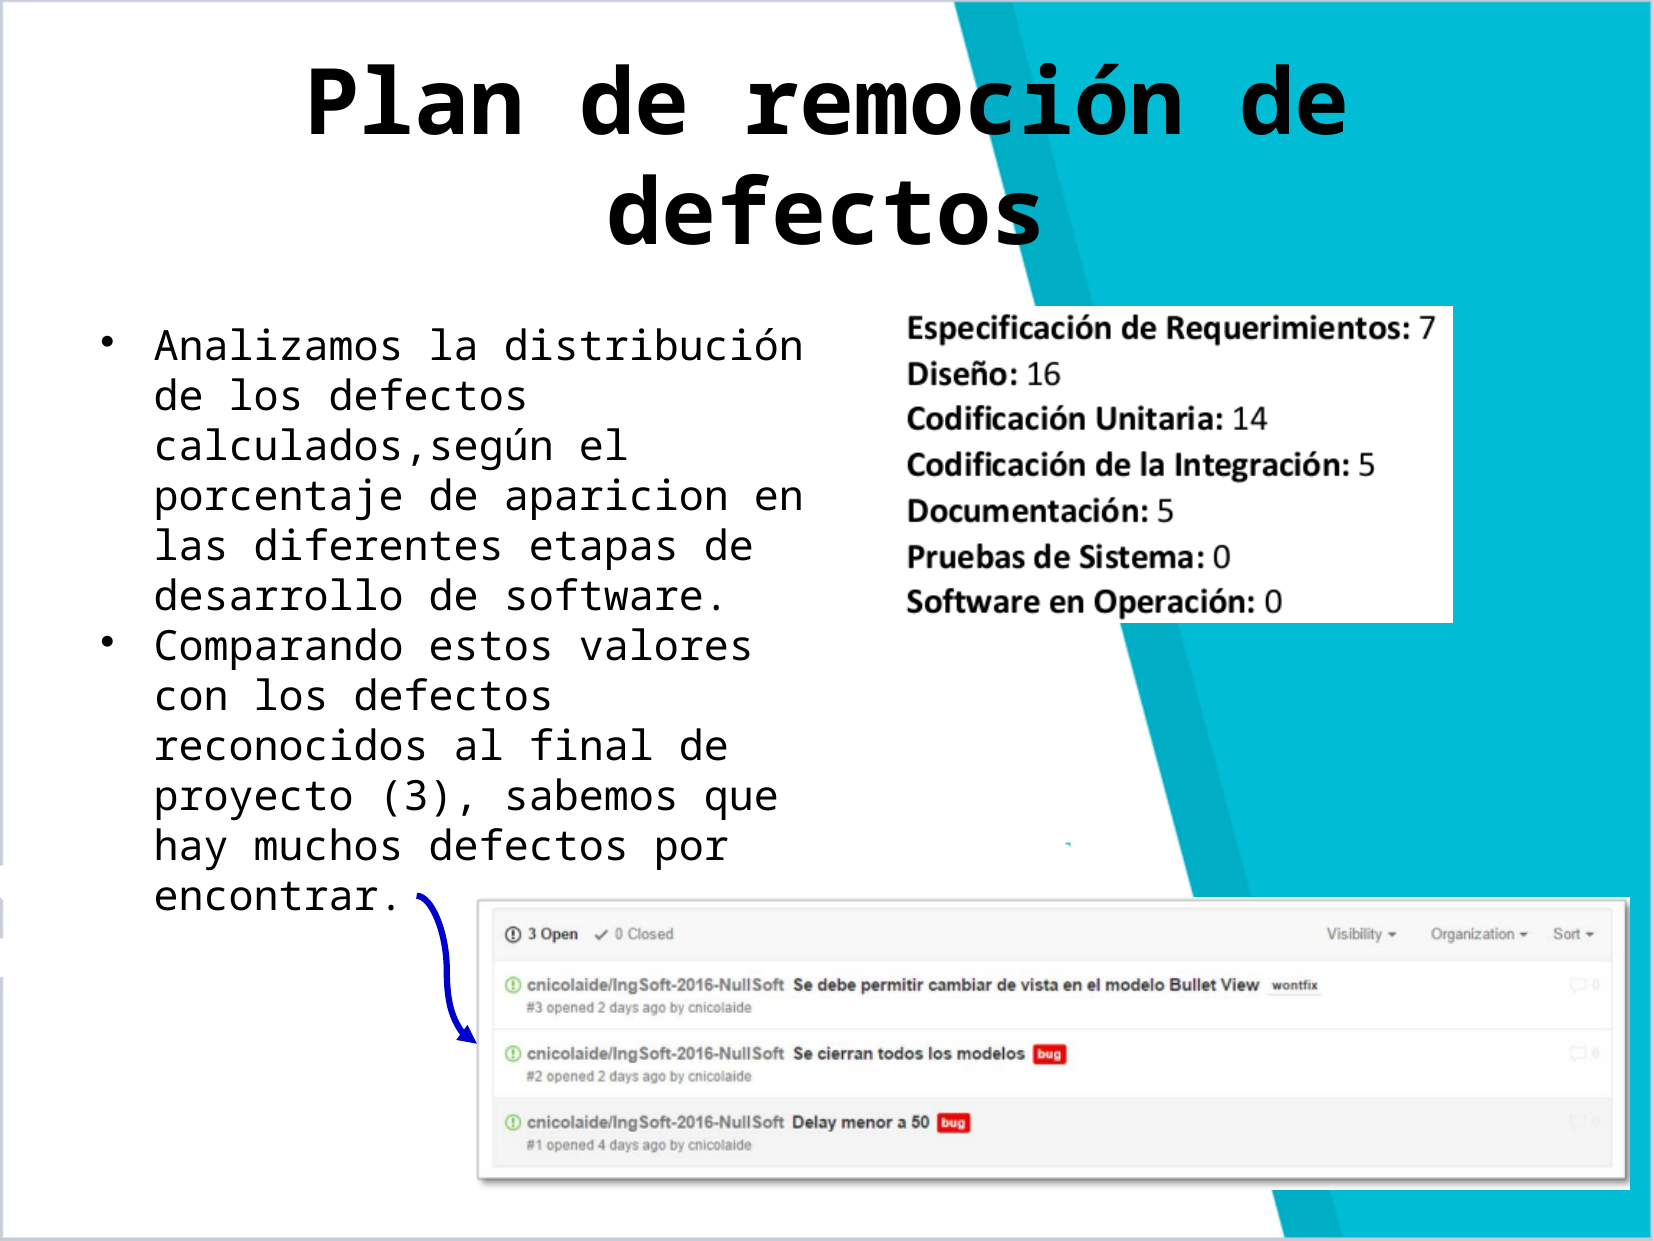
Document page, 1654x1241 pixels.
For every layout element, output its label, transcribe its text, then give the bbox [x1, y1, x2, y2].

text_box Analizamos la distribución de los defectos calculados,según el porcentaje de aparicion en las diferentes etapas de desarrollo de software. Comparando estos valores con los defectos reconocidos al final de proyecto (3), sabemos que hay muchos defectos por encontrar. [82, 318, 815, 1122]
picture [0, 0, 1654, 1241]
text_box Plan de remoción de defectos [82, 49, 1571, 257]
